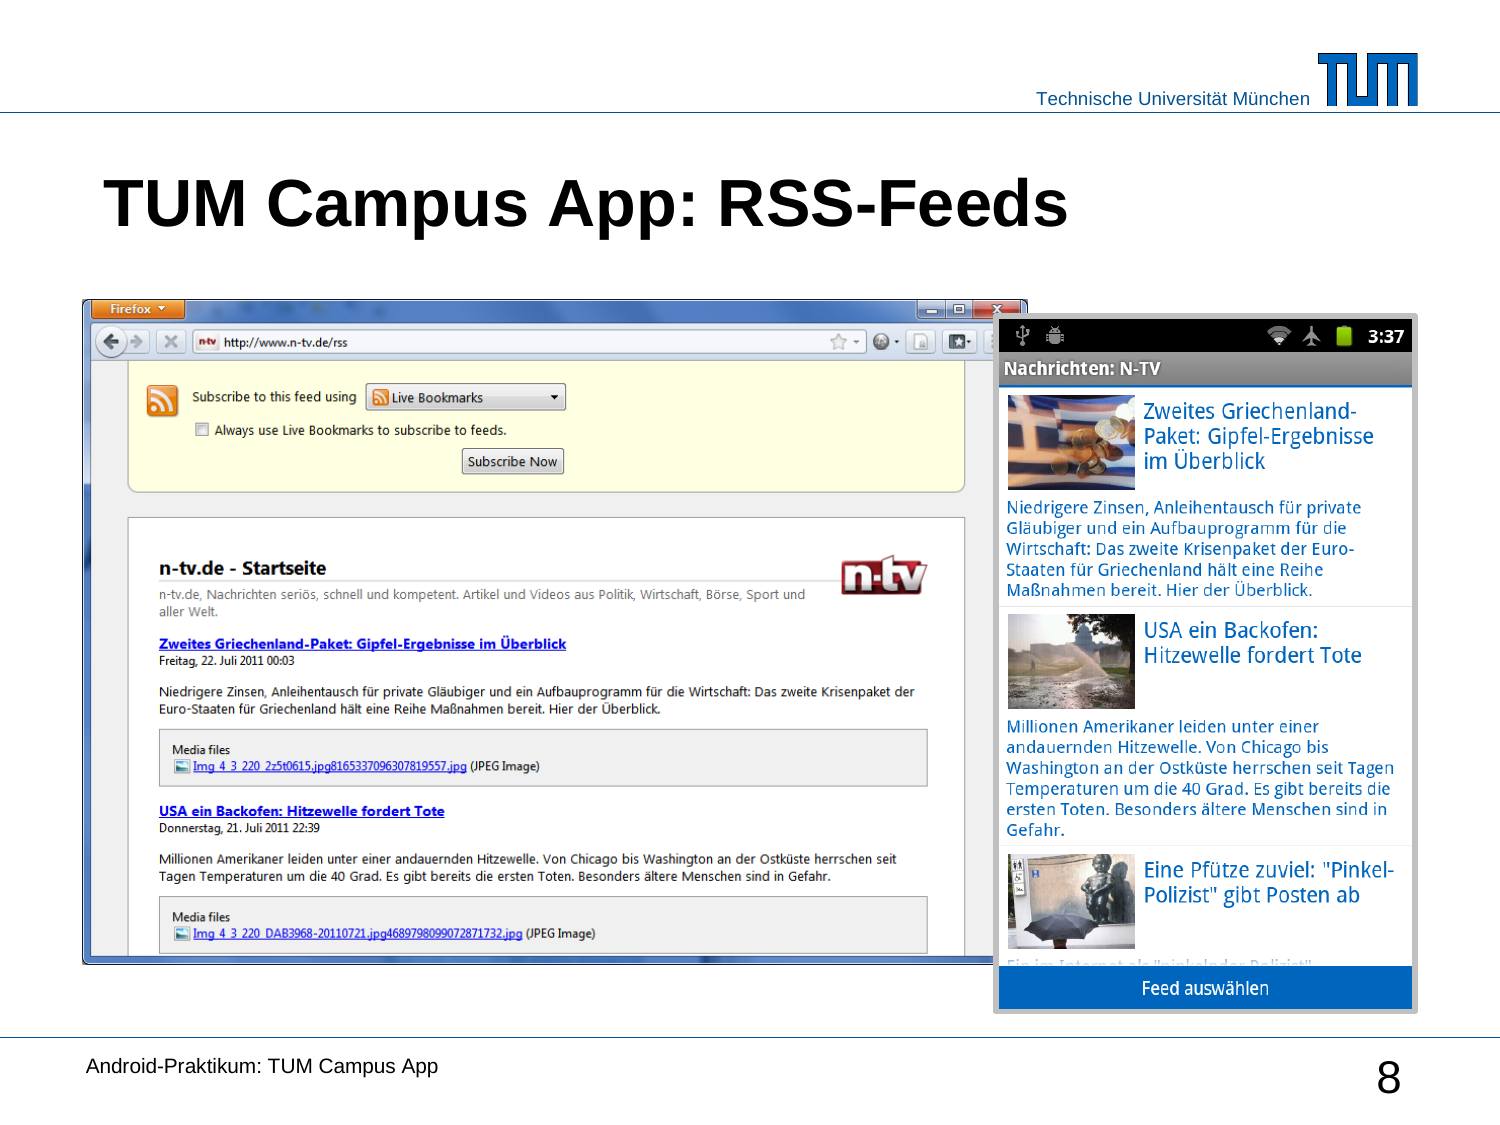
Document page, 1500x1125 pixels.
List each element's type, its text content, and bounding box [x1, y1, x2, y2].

title TUM Campus App: RSS-Feeds [88, 147, 1422, 248]
picture [82, 299, 1028, 965]
picture [998, 319, 1412, 1009]
